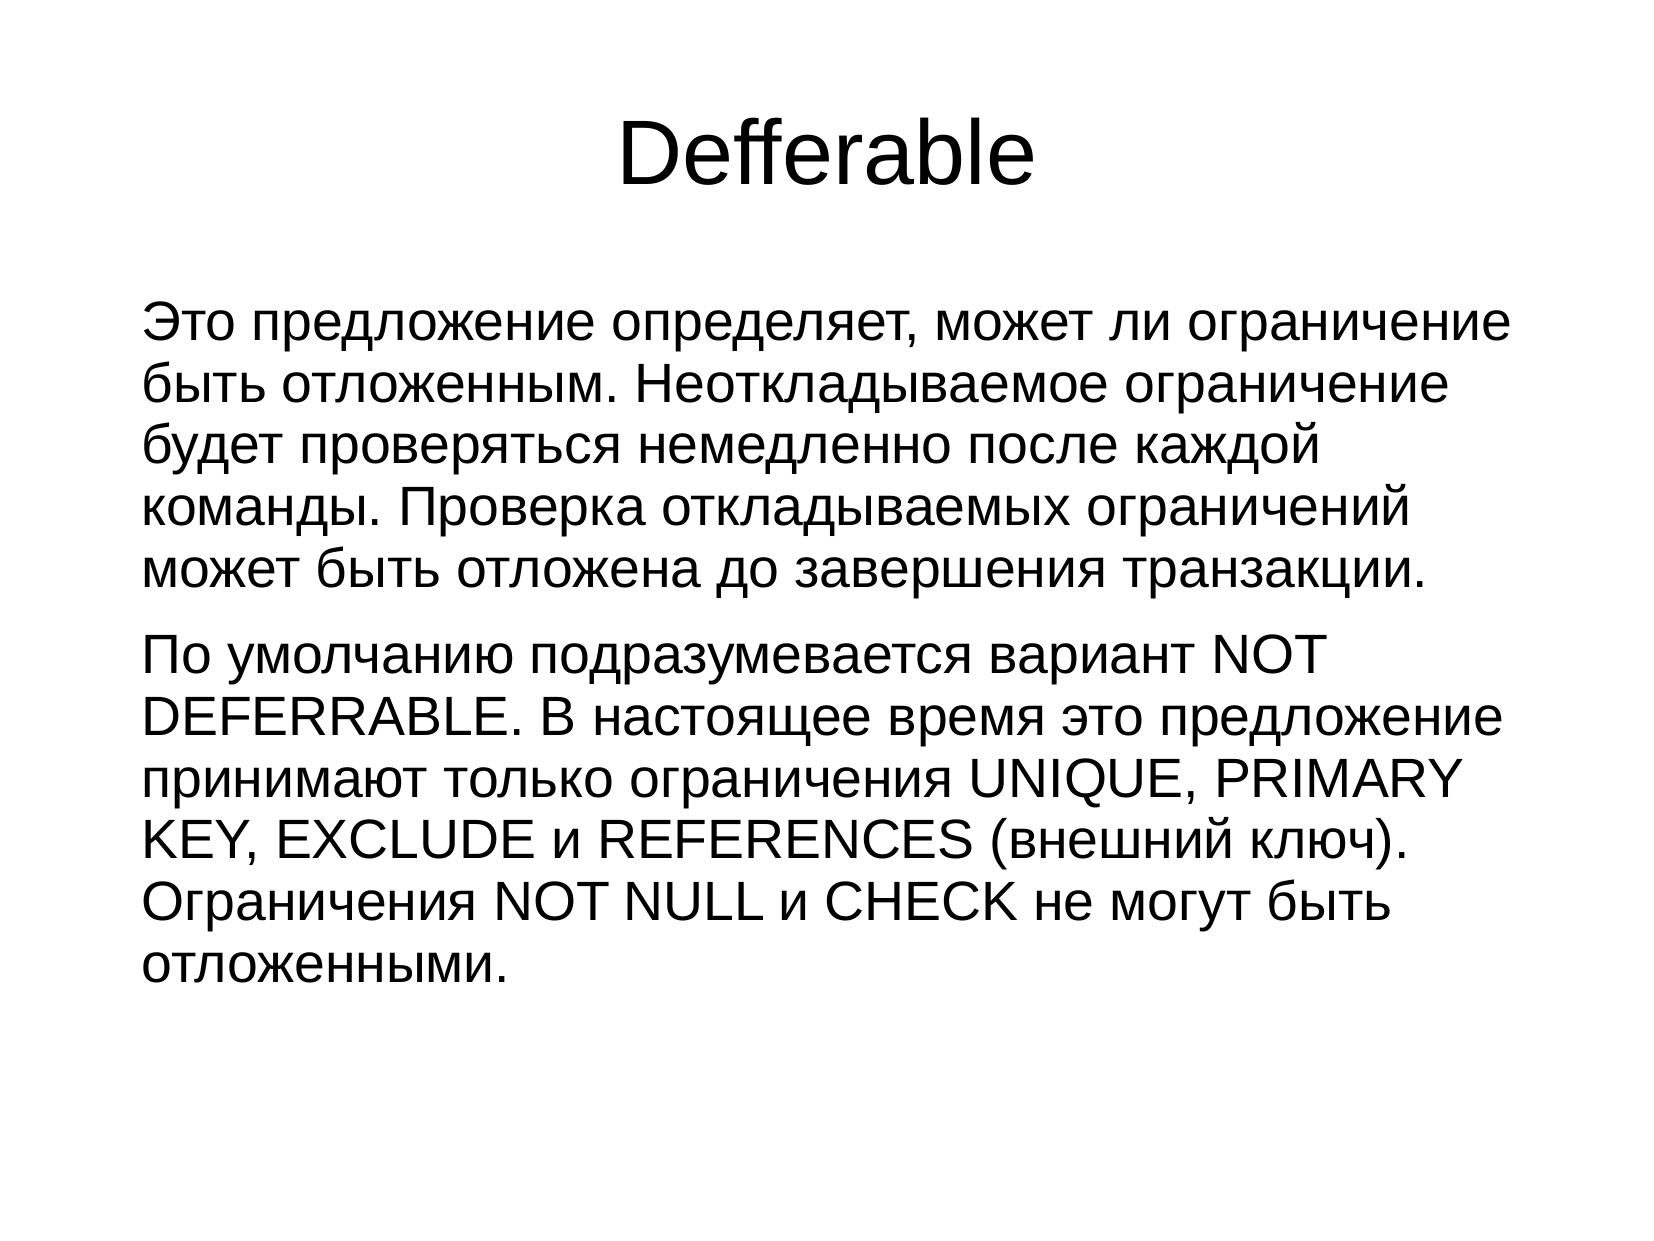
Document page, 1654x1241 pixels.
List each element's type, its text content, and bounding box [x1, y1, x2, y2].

list Это предложение определяет, может ли ограничение быть отложенным. Неоткладываемое ограничение будет проверяться немедленно после каждой команды. Проверка откладываемых ограничений может быть отложена до завершения транзакции. По умолчанию подразумевается вариант NOT DEFERRABLE. В настоящее время это предложение принимают только ограничения UNIQUE, PRIMARY KEY, EXCLUDE и REFERENCES (внешний ключ). Ограничения NOT NULL и CHECK не могут быть отложенными. [82, 290, 1571, 1010]
title Defferable [82, 49, 1571, 257]
